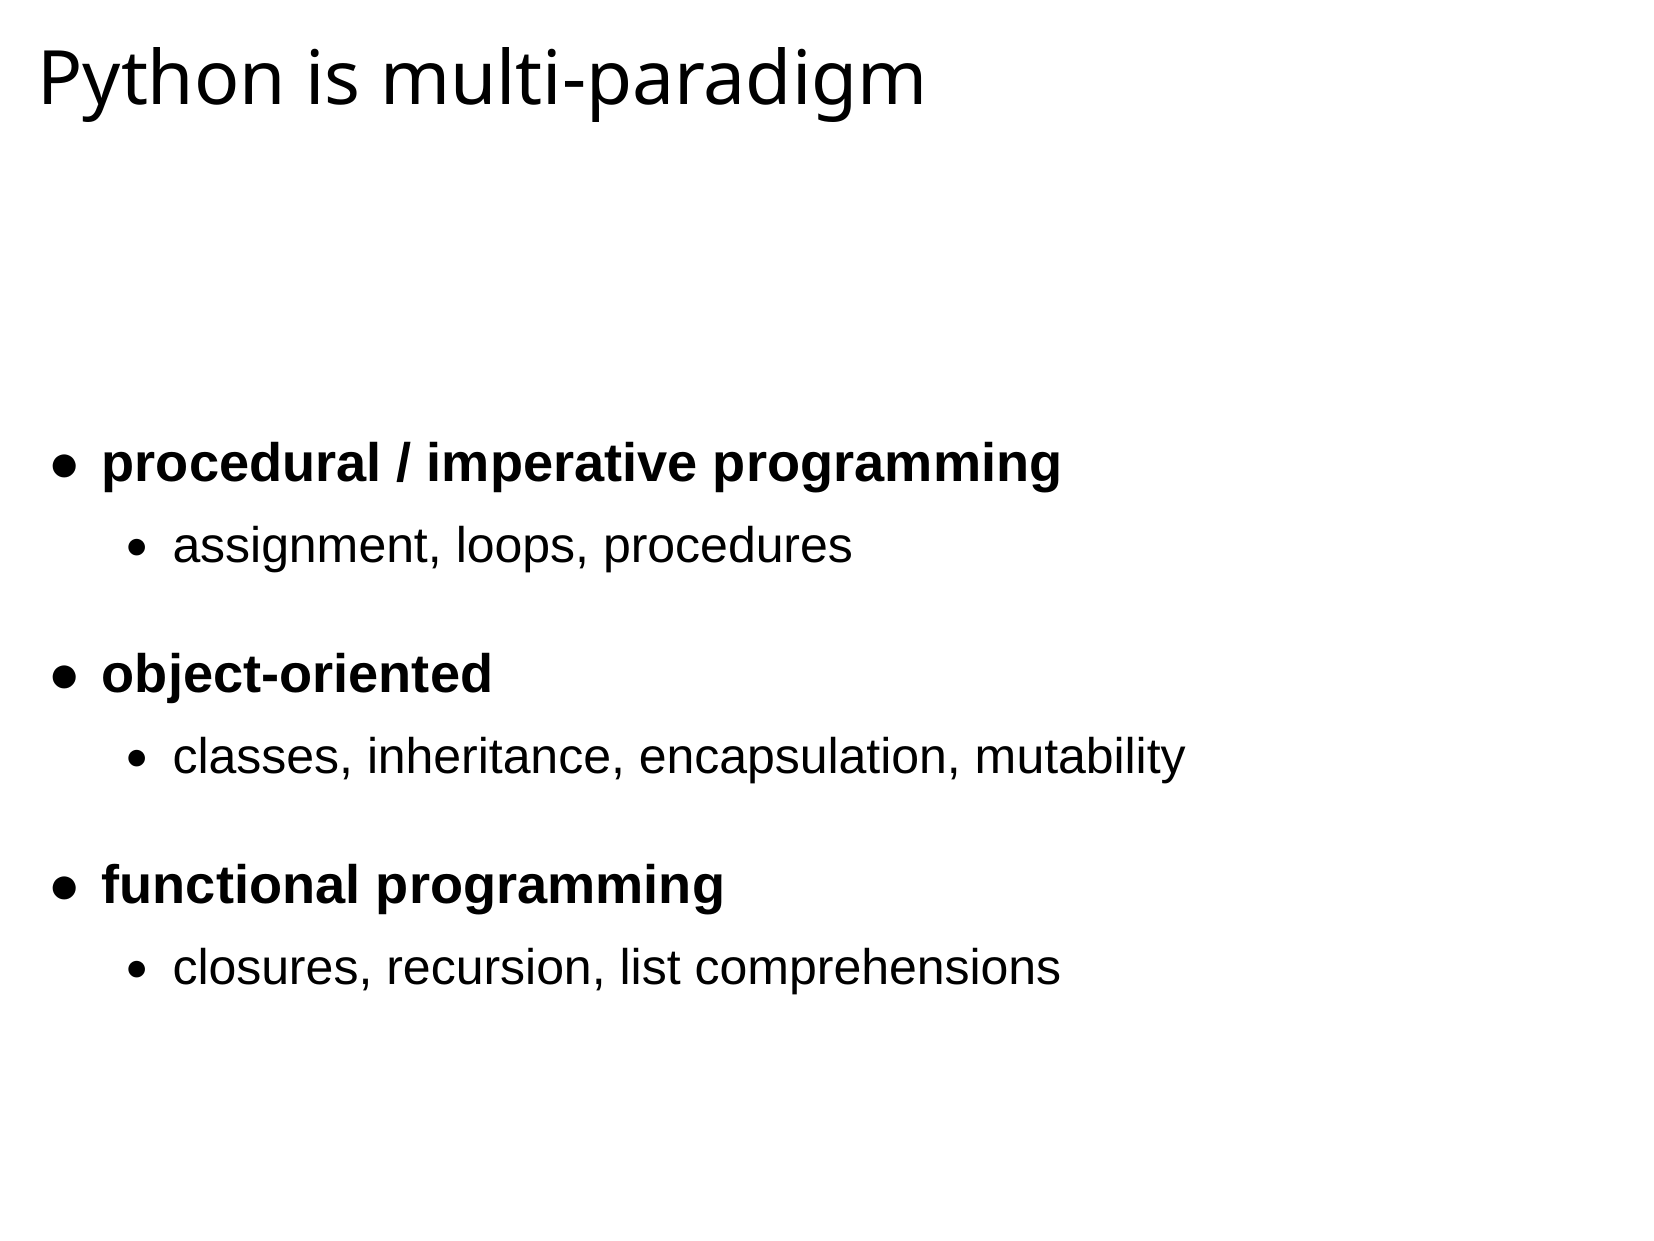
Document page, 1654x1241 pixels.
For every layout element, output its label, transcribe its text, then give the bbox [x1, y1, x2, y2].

list procedural / imperative programming assignment, loops, procedures object-oriented classes, inheritance, encapsulation, mutability functional programming closures, recursion, list comprehensions [30, 194, 1654, 1233]
title Python is multi-paradigm [37, 7, 1613, 143]
